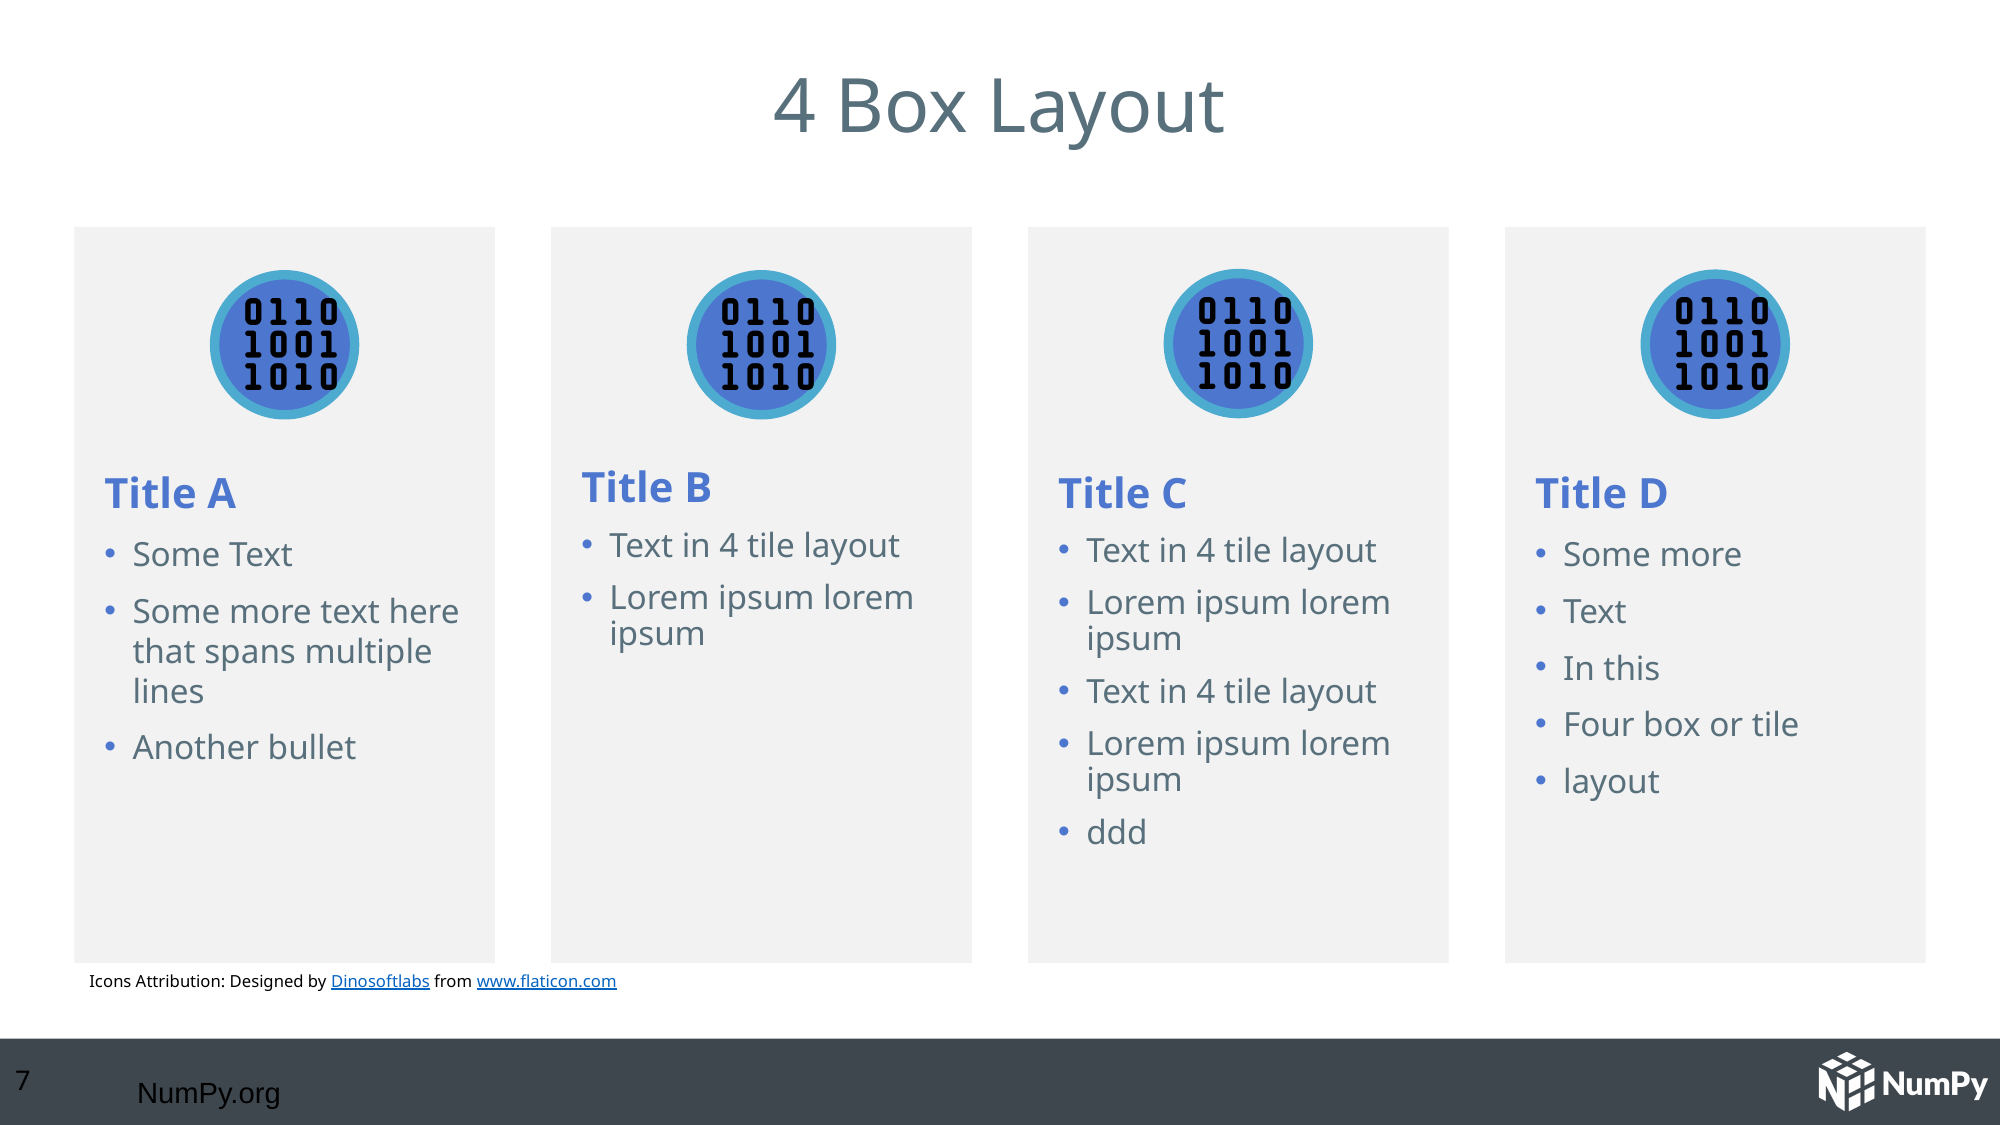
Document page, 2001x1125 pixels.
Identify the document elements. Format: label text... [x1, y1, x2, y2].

text_box [1645, 274, 1786, 415]
text_box [691, 274, 832, 415]
picture [1199, 297, 1291, 389]
list Title A Some Text Some more text here that spans multiple lines Another bullet [74, 226, 495, 962]
picture [1676, 297, 1768, 390]
text_box [214, 274, 355, 415]
slide_number <number> [0, 1038, 121, 1125]
text_box [1168, 273, 1309, 414]
text_box Icons Attribution: Designed by Dinosoftlabs from www.flaticon.com [74, 962, 1000, 999]
footer NumPy.org [122, 1058, 1055, 1125]
list Title C Text in 4 tile layout Lorem ipsum lorem ipsum Text in 4 tile layout Lorem ipsum lorem ipsum ddd [1028, 226, 1449, 963]
picture [722, 298, 814, 390]
picture [1807, 1038, 2000, 1125]
picture [245, 298, 337, 390]
list Title B Text in 4 tile layout Lorem ipsum lorem ipsum [551, 226, 972, 962]
title 4 Box Layout [0, 0, 2000, 218]
list Title D Some more Text In this Four box or tile layout [1505, 226, 1926, 963]
